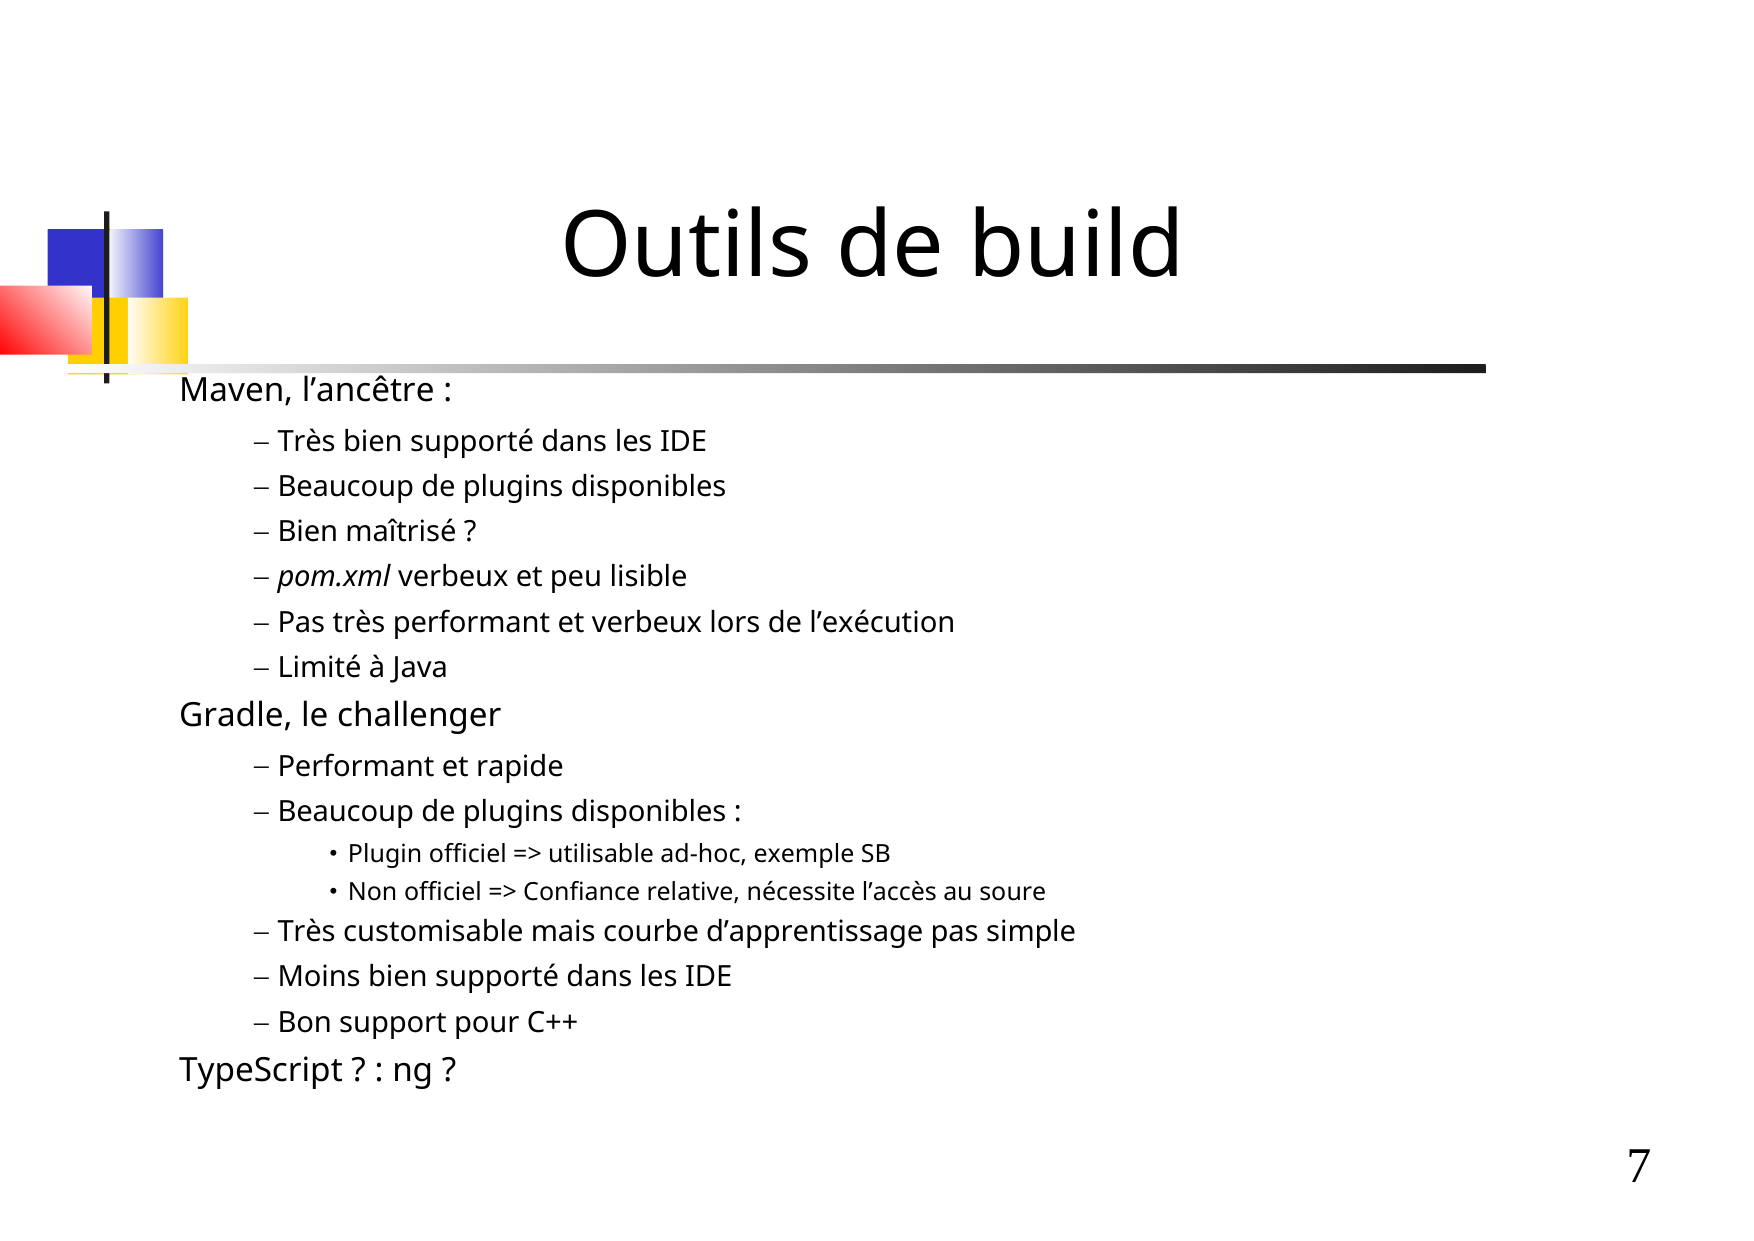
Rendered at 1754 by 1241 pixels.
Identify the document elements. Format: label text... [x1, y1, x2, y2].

title Outils de build [179, 139, 1567, 351]
list Maven, l’ancêtre : Très bien supporté dans les IDE Beaucoup de plugins disponibles Bien maîtrisé ? pom.xml verbeux et peu lisible Pas très performant et verbeux lors de l’exécution Limité à Java Gradle, le challenger Performant et rapide Beaucoup de plugins disponibles : Plugin officiel => utilisable ad-hoc, exemple SB Non officiel => Confiance relative, nécessite l’accès au soure Très customisable mais courbe d’apprentissage pas simple Moins bien supporté dans les IDE Bon support pour C++ TypeScript ? : ng ? [179, 371, 1567, 1091]
